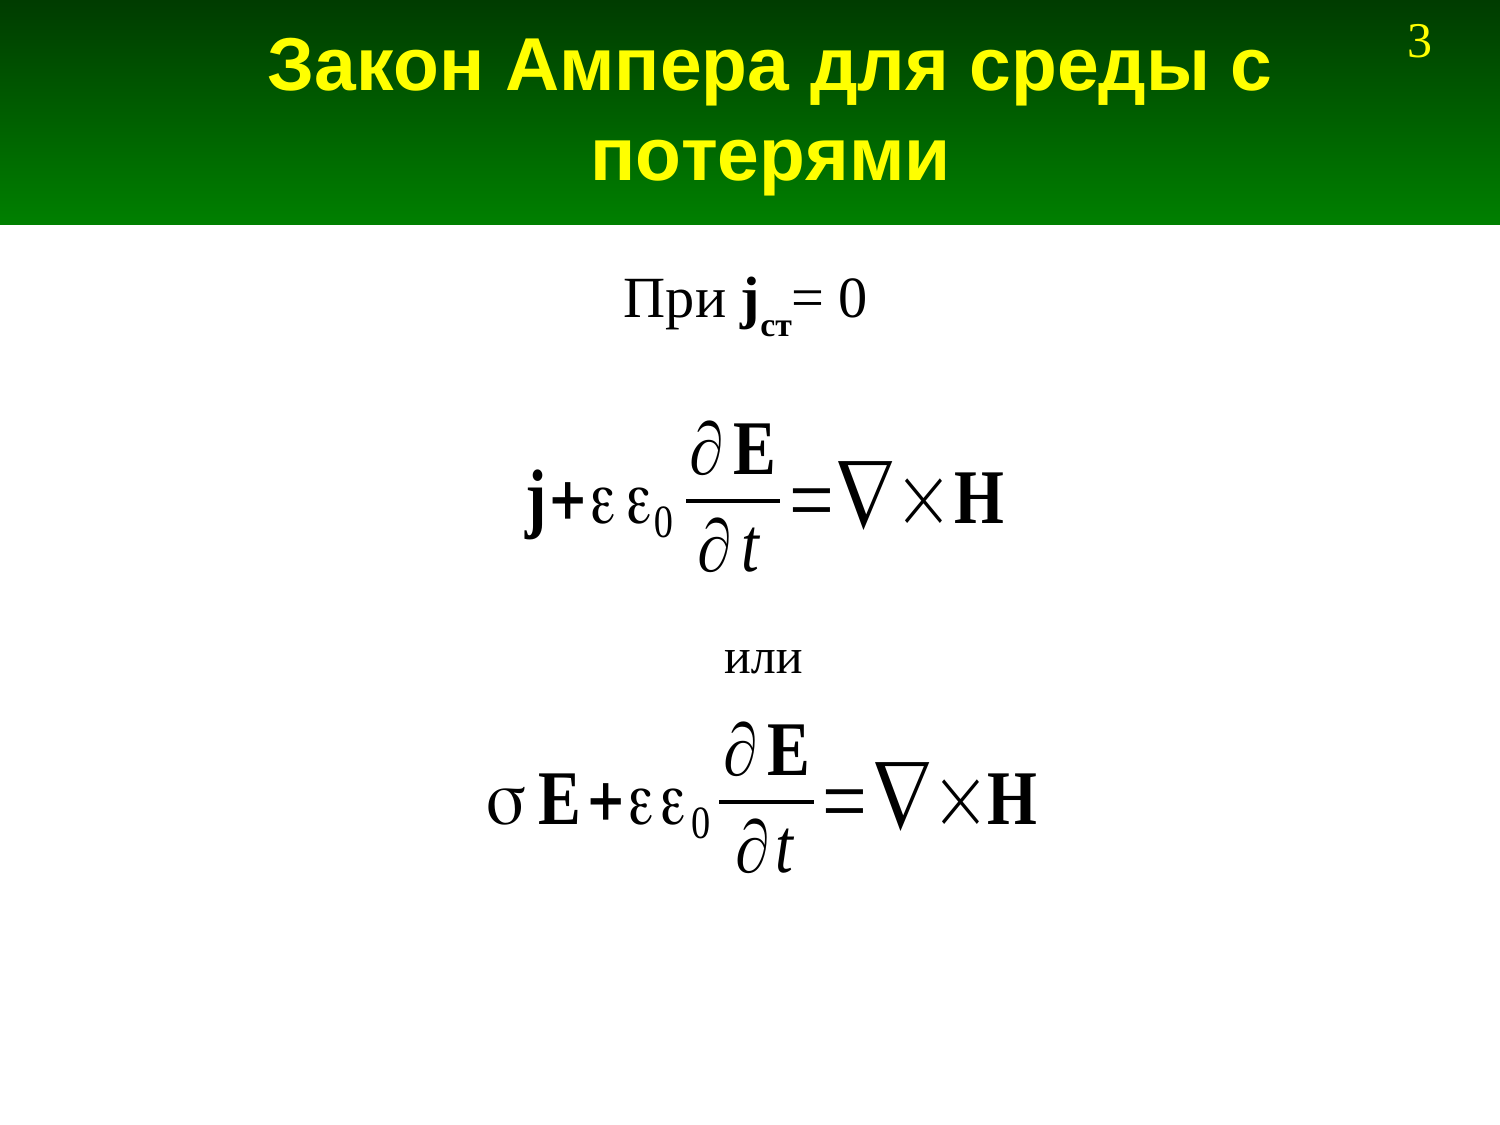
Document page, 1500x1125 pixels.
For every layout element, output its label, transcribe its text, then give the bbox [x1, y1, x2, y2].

text_box При jст= 0 [609, 251, 891, 366]
chart [470, 708, 1057, 892]
title Закон Ампера для среды с потерями [100, 7, 1441, 204]
text_box или [709, 616, 818, 691]
chart [505, 407, 1022, 591]
